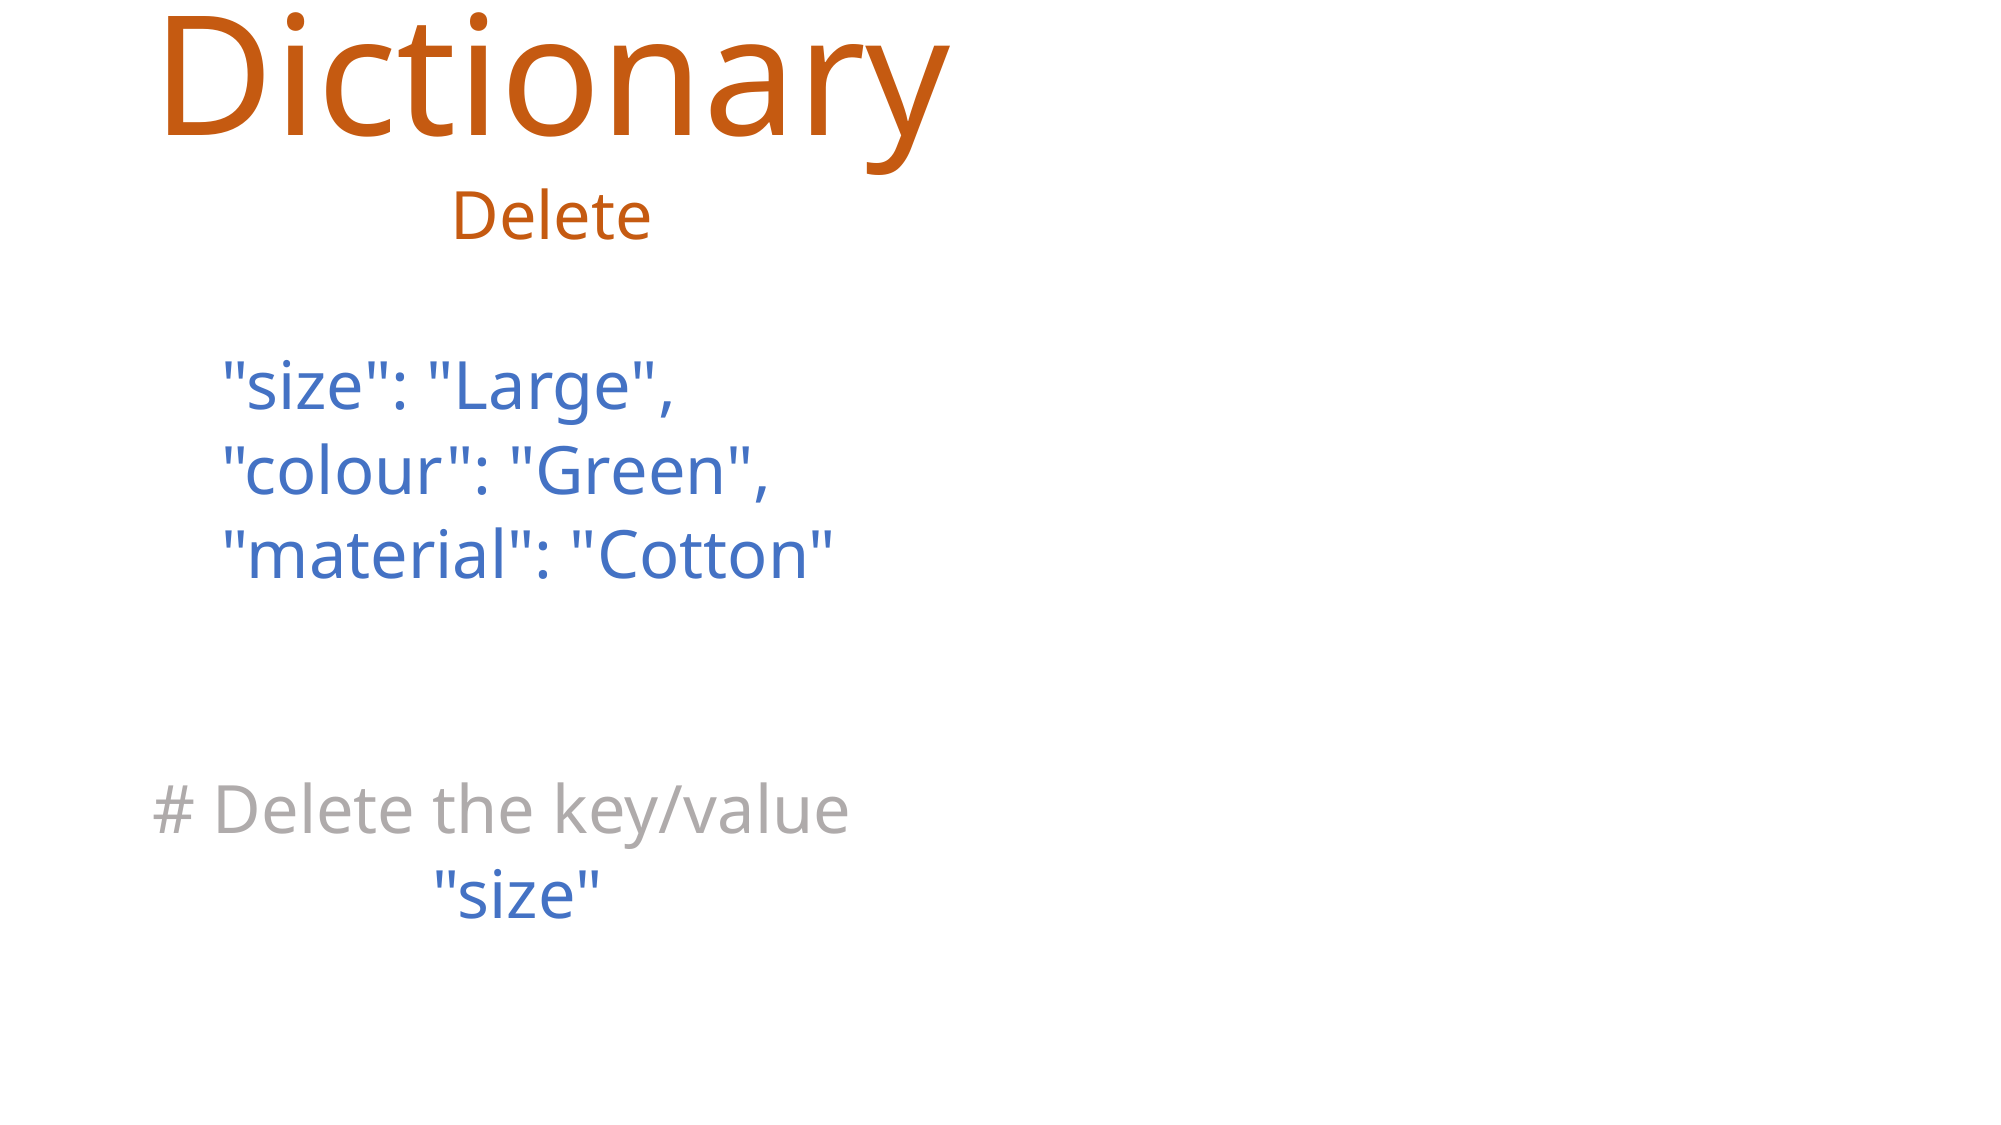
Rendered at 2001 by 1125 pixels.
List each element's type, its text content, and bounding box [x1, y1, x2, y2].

list Dictionary Delete shirt = { "size": "Large", "colour": "Green", "material": "Cotton" } # Delete the key/value del(shirt["size"]) [137, 0, 1863, 1014]
